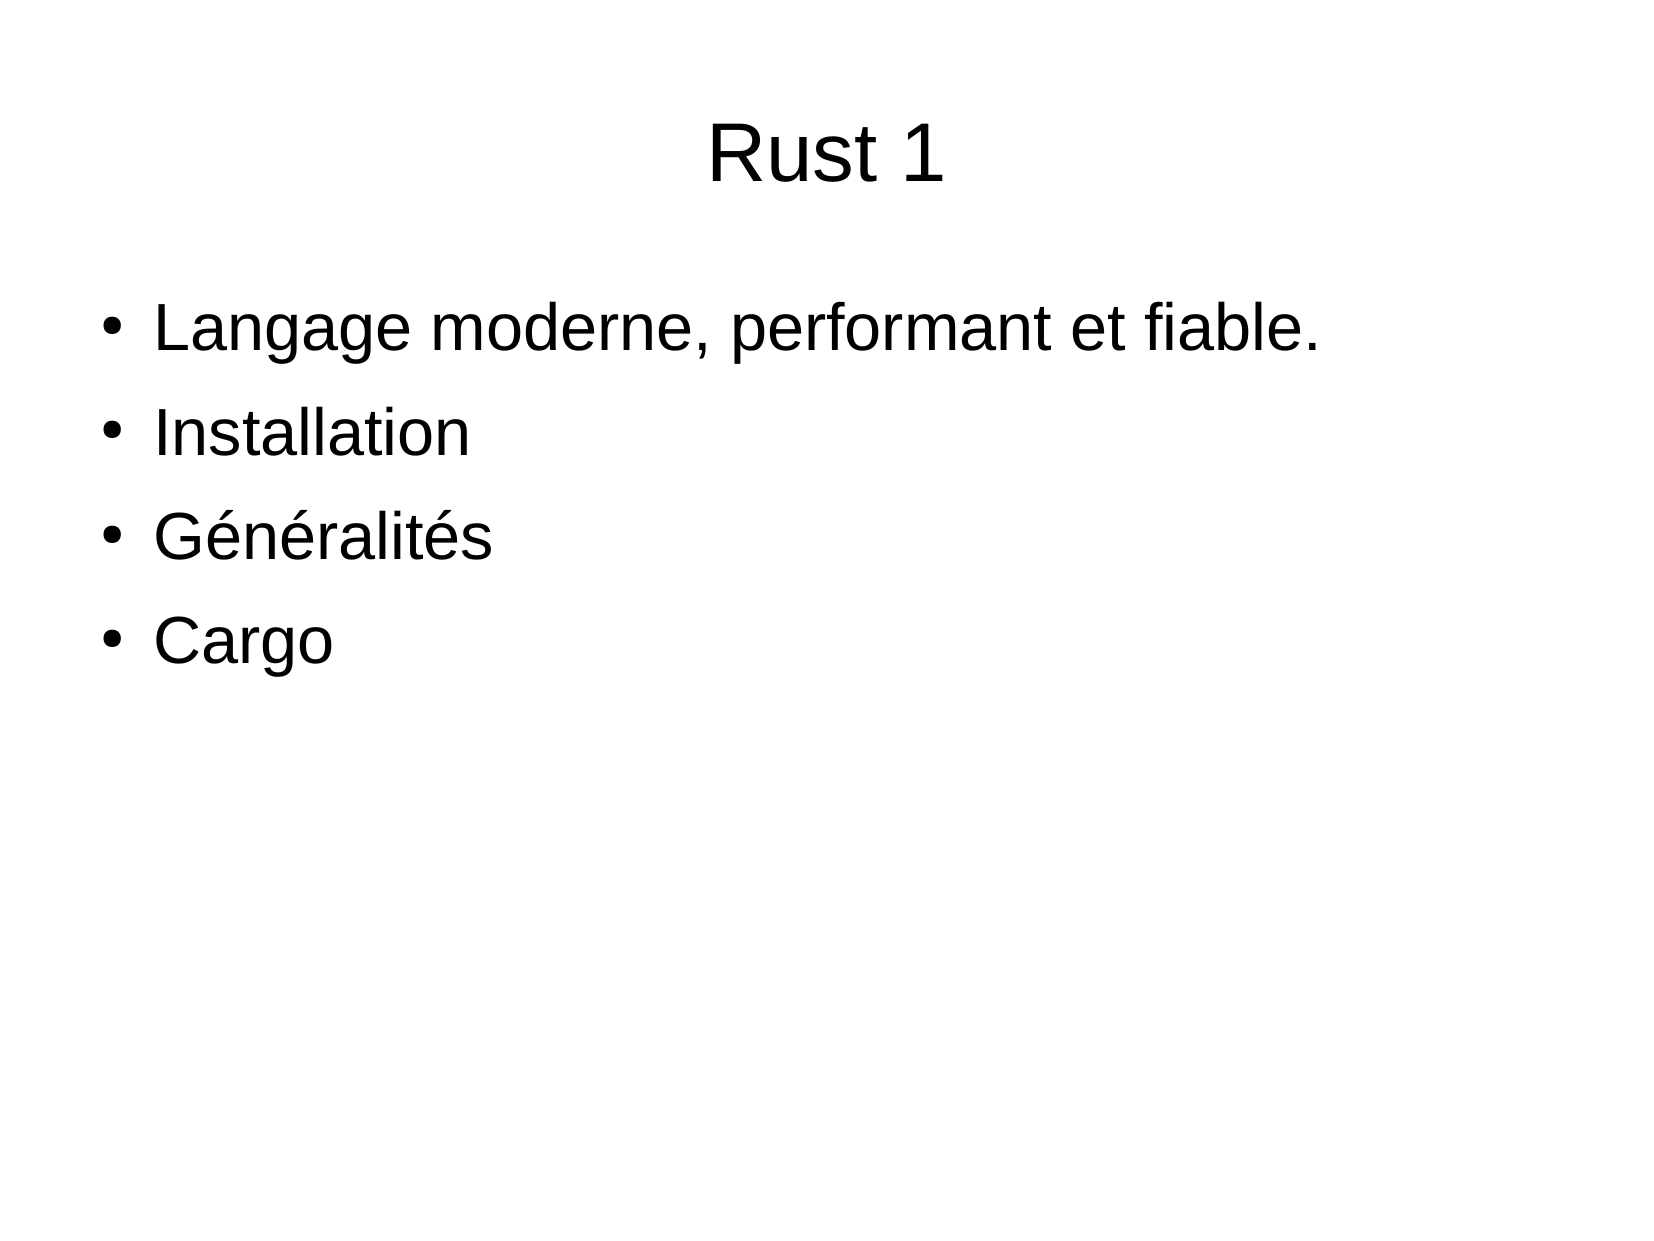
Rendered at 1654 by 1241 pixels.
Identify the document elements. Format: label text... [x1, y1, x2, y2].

title Rust 1 [82, 49, 1571, 257]
list Langage moderne, performant et fiable. Installation Généralités Cargo [82, 290, 1571, 1010]
